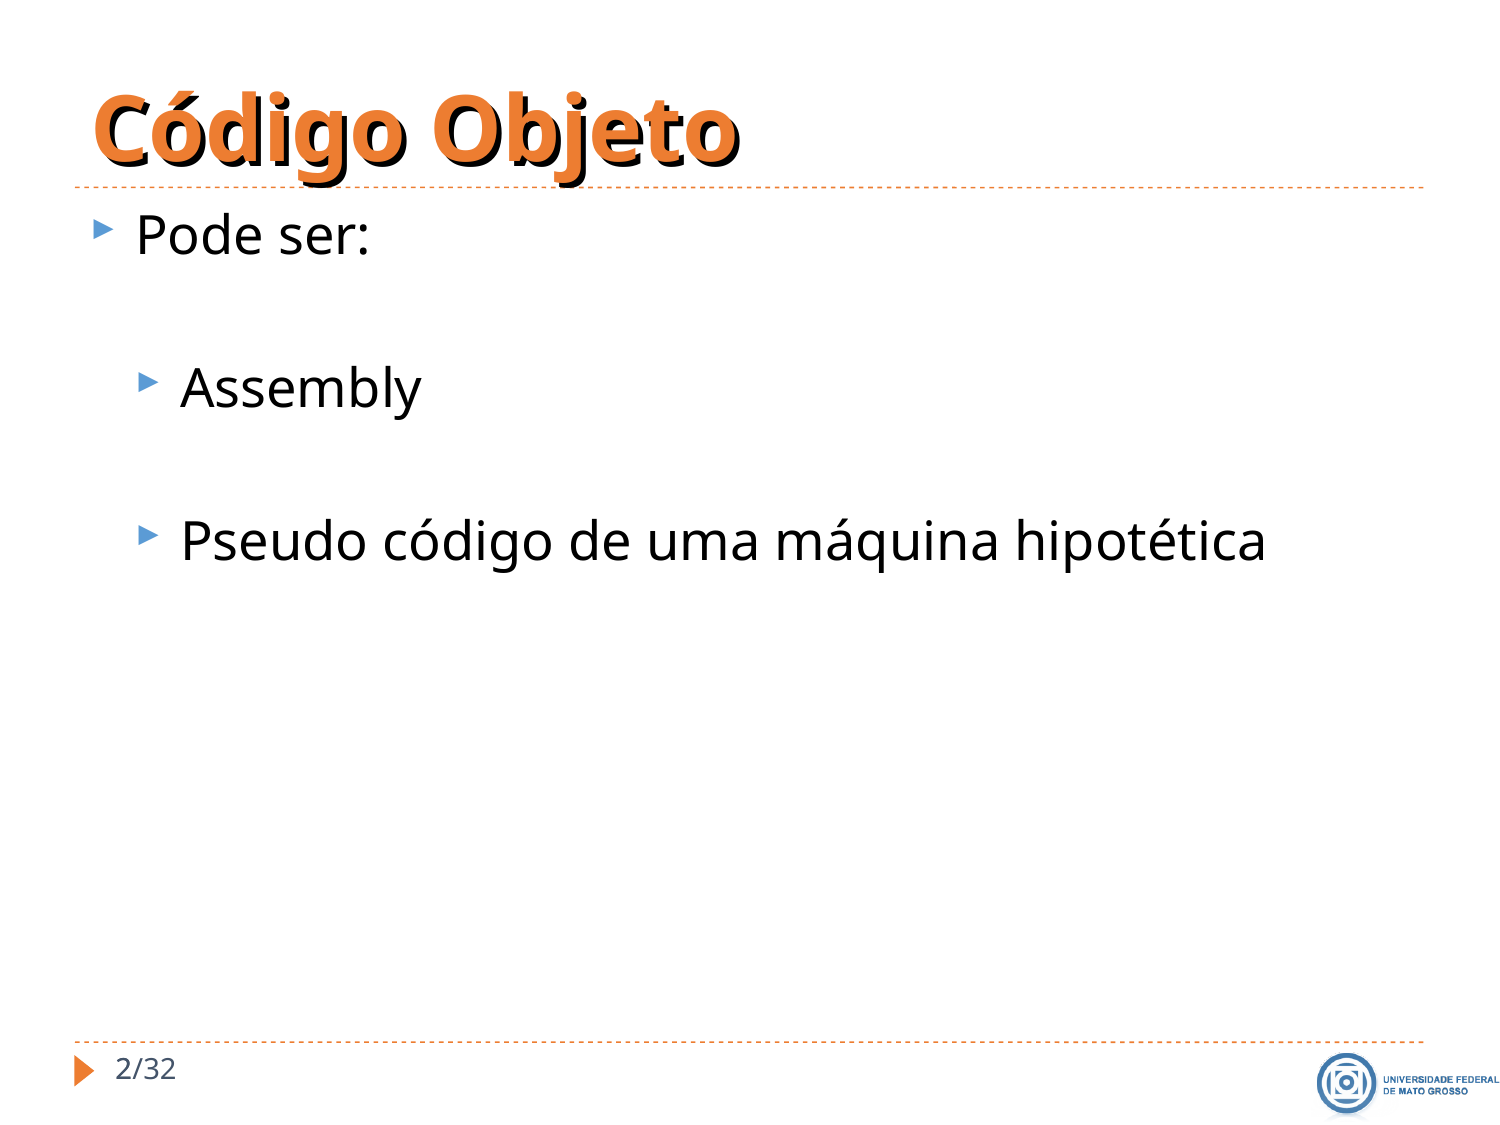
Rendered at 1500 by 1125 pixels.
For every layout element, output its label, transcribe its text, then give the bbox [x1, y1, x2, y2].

picture [1311, 1048, 1500, 1122]
title Código Objeto [75, 24, 1426, 188]
list Pode ser: Assembly Pseudo código de uma máquina hipotética [75, 200, 1426, 1011]
text_box <número> [100, 1042, 426, 1103]
